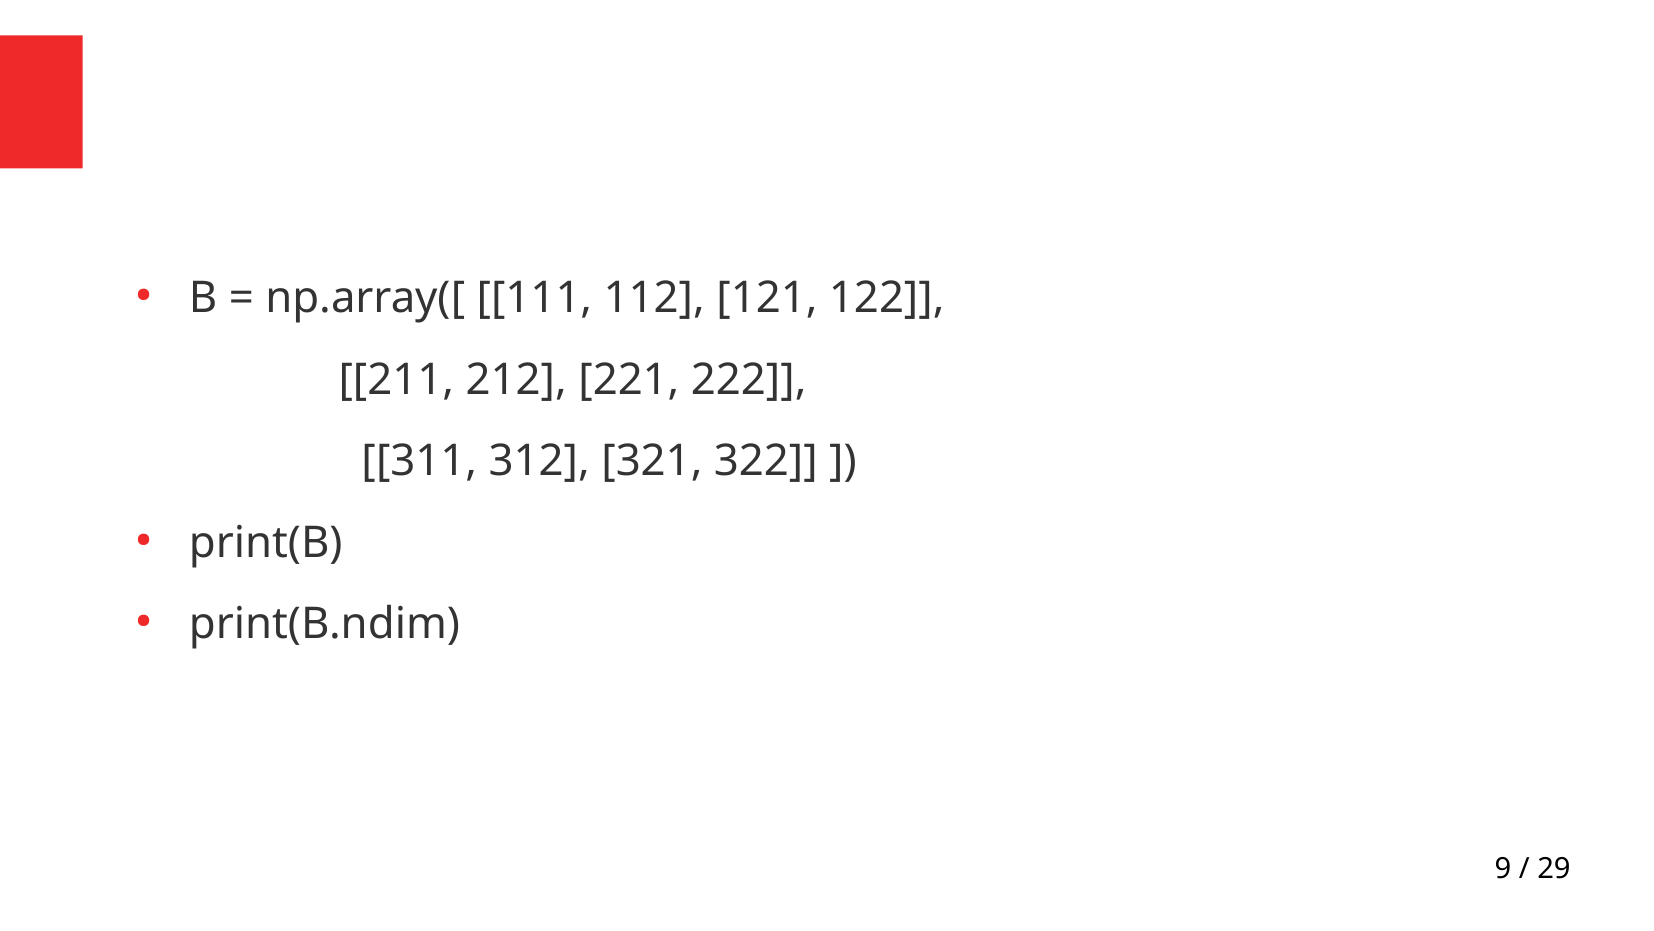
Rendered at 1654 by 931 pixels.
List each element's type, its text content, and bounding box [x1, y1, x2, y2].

list B = np.array([ [[111, 112], [121, 122]], [[211, 212], [221, 222]], [[311, 312], [321, 322]] ]) print(B) print(B.ndim) [118, 265, 1536, 806]
